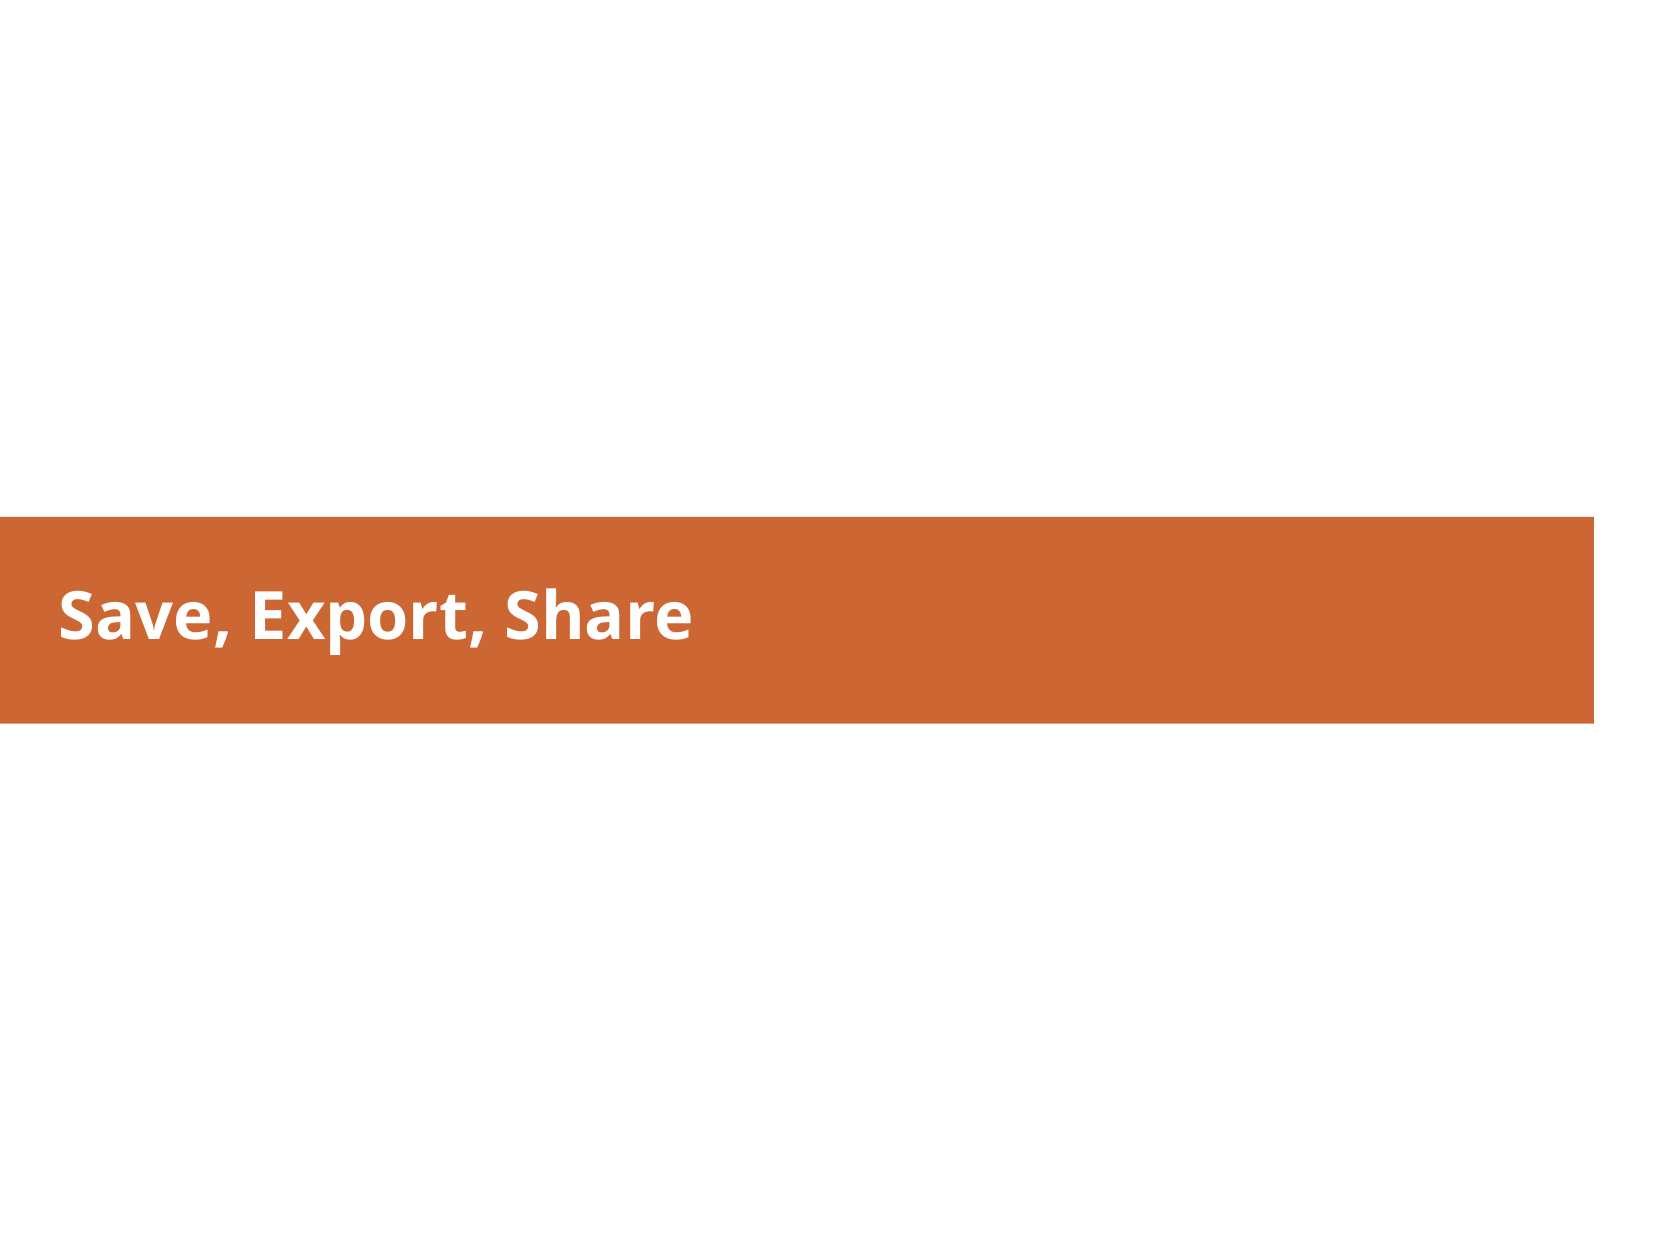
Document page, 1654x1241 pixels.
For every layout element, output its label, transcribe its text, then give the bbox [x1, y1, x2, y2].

title Save, Export, Share [58, 579, 1594, 659]
